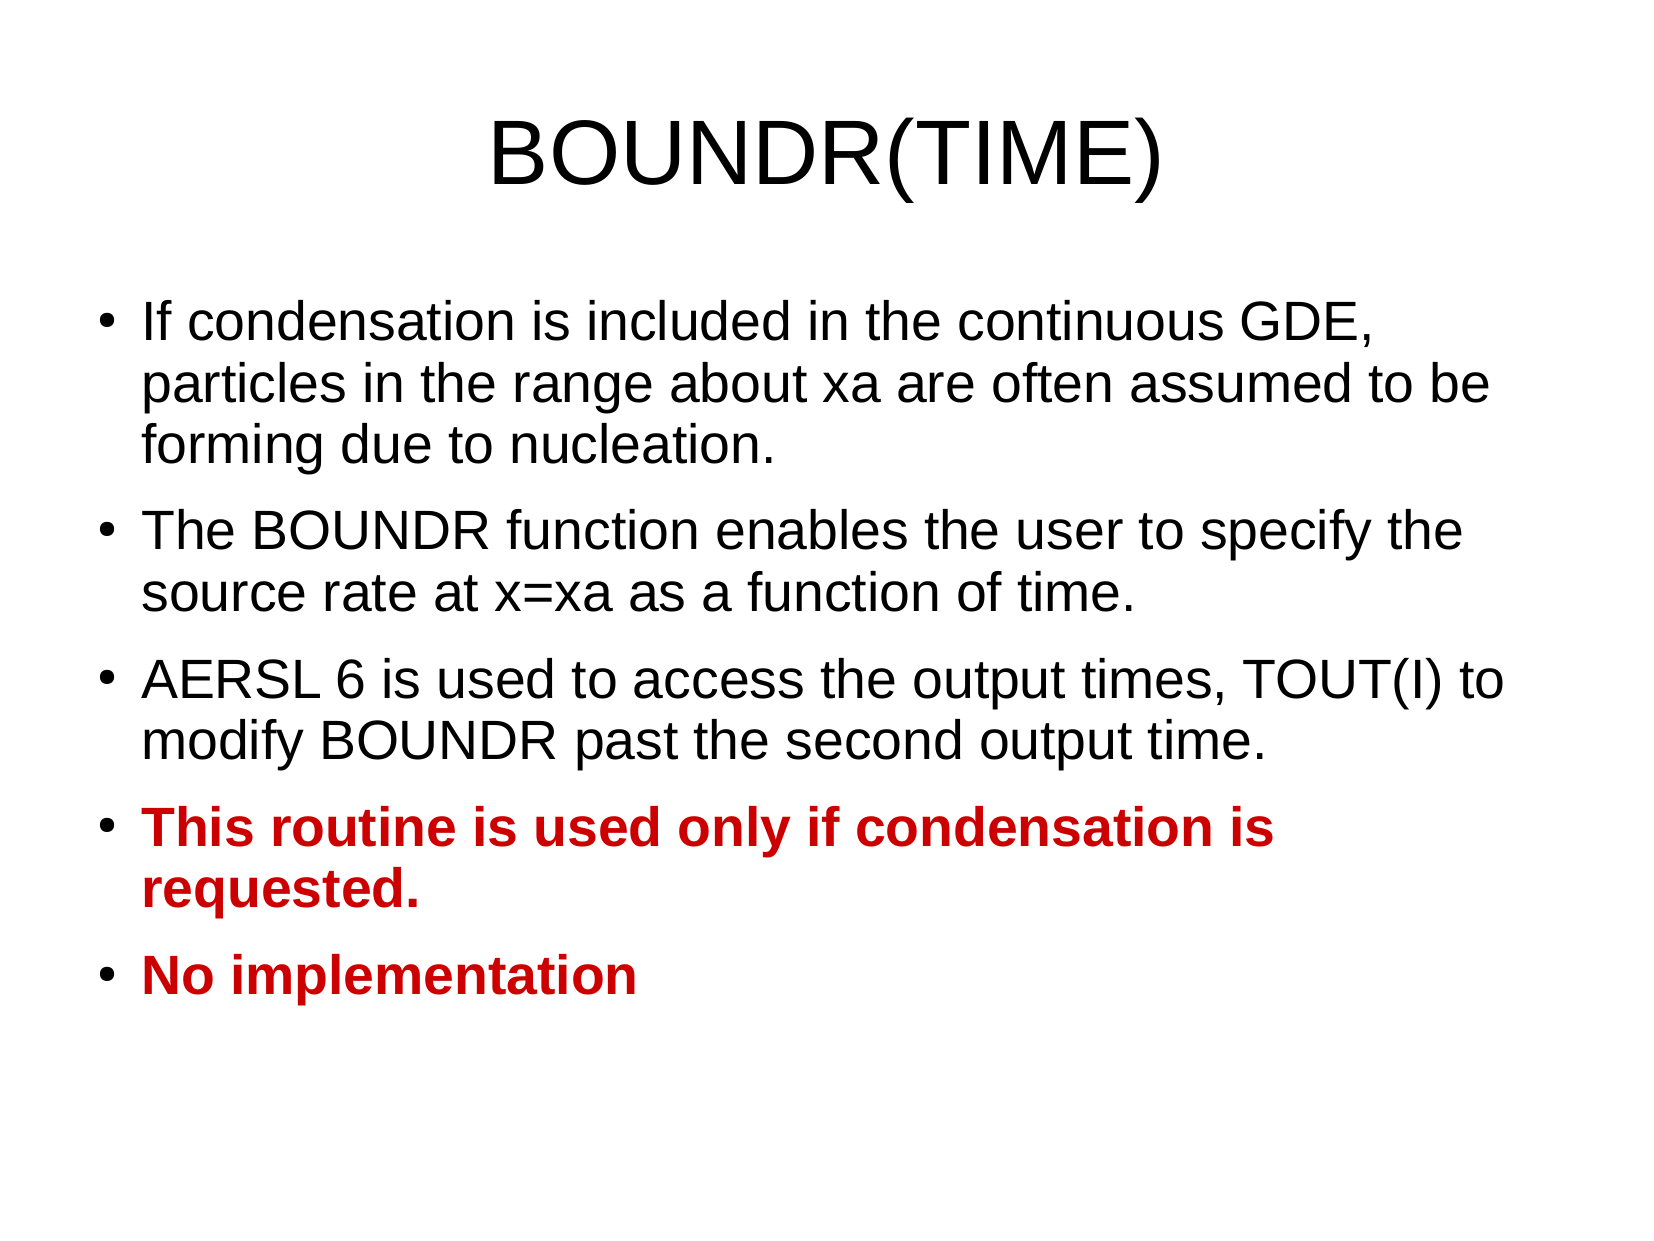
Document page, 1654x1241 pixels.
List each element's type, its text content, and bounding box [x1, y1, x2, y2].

list If condensation is included in the continuous GDE, particles in the range about xa are often assumed to be forming due to nucleation. The BOUNDR function enables the user to specify the source rate at x=xa as a function of time. AERSL 6 is used to access the output times, TOUT(I) to modify BOUNDR past the second output time. This routine is used only if condensation is requested. No implementation [82, 290, 1571, 1010]
title BOUNDR(TIME) [82, 49, 1571, 257]
